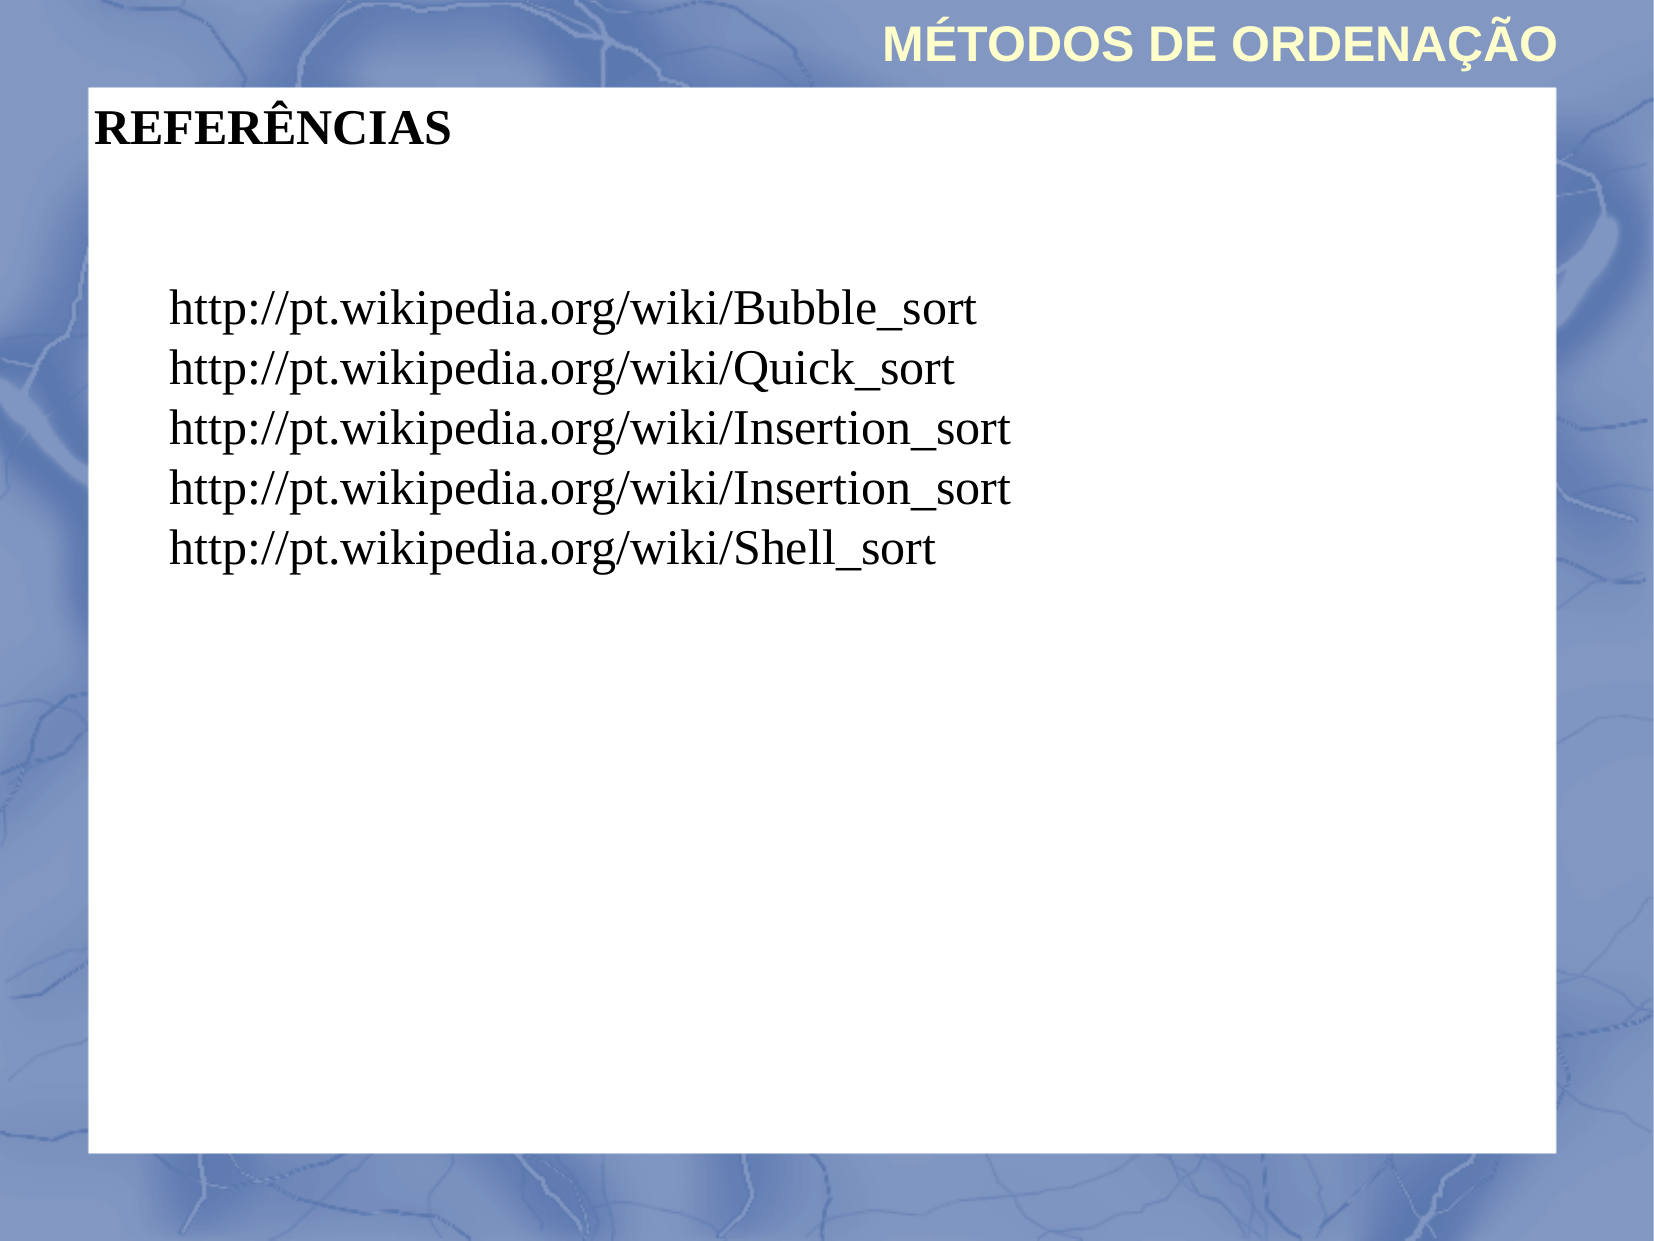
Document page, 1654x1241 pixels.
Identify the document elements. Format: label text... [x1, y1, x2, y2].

picture [0, 0, 1654, 1241]
text_box REFERÊNCIAS http://pt.wikipedia.org/wiki/Bubble_sort http://pt.wikipedia.org/wiki/Quick_sort http://pt.wikipedia.org/wiki/Insertion_sort http://pt.wikipedia.org/wiki/Insertion_sort http://pt.wikipedia.org/wiki/Shell_sort [94, 94, 1548, 1146]
text_box MÉTODOS DE ORDENAÇÃO [141, 0, 1559, 83]
